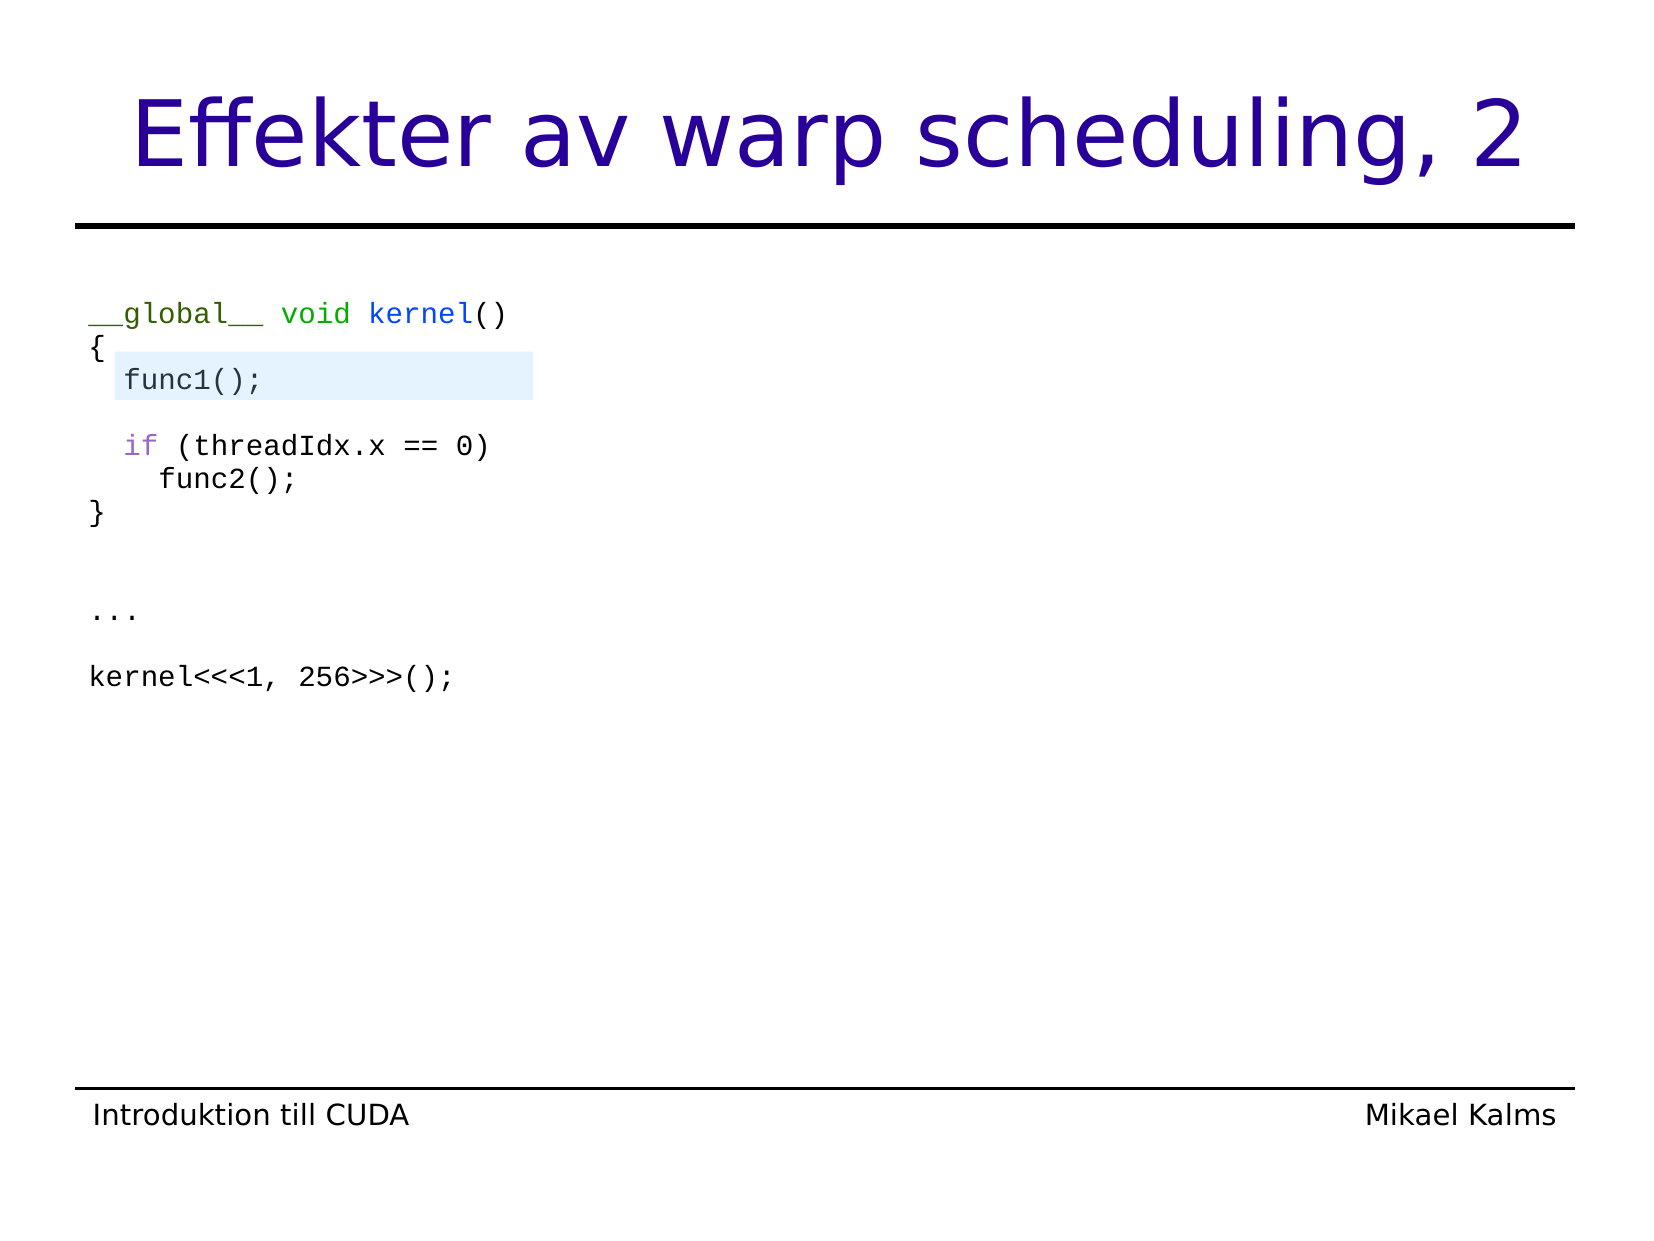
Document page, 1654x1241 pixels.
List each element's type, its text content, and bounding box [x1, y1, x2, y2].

text_box __global__ void kernel() { func1(); if (threadIdx.x == 0) func2(); } ... kernel<<<1, 256>>>(); [73, 291, 777, 798]
text_box [114, 351, 534, 400]
title Effekter av warp scheduling, 2 [86, 38, 1576, 231]
text_box Introduktion till CUDA [75, 1088, 428, 1144]
text_box Mikael Kalms [1347, 1088, 1576, 1144]
